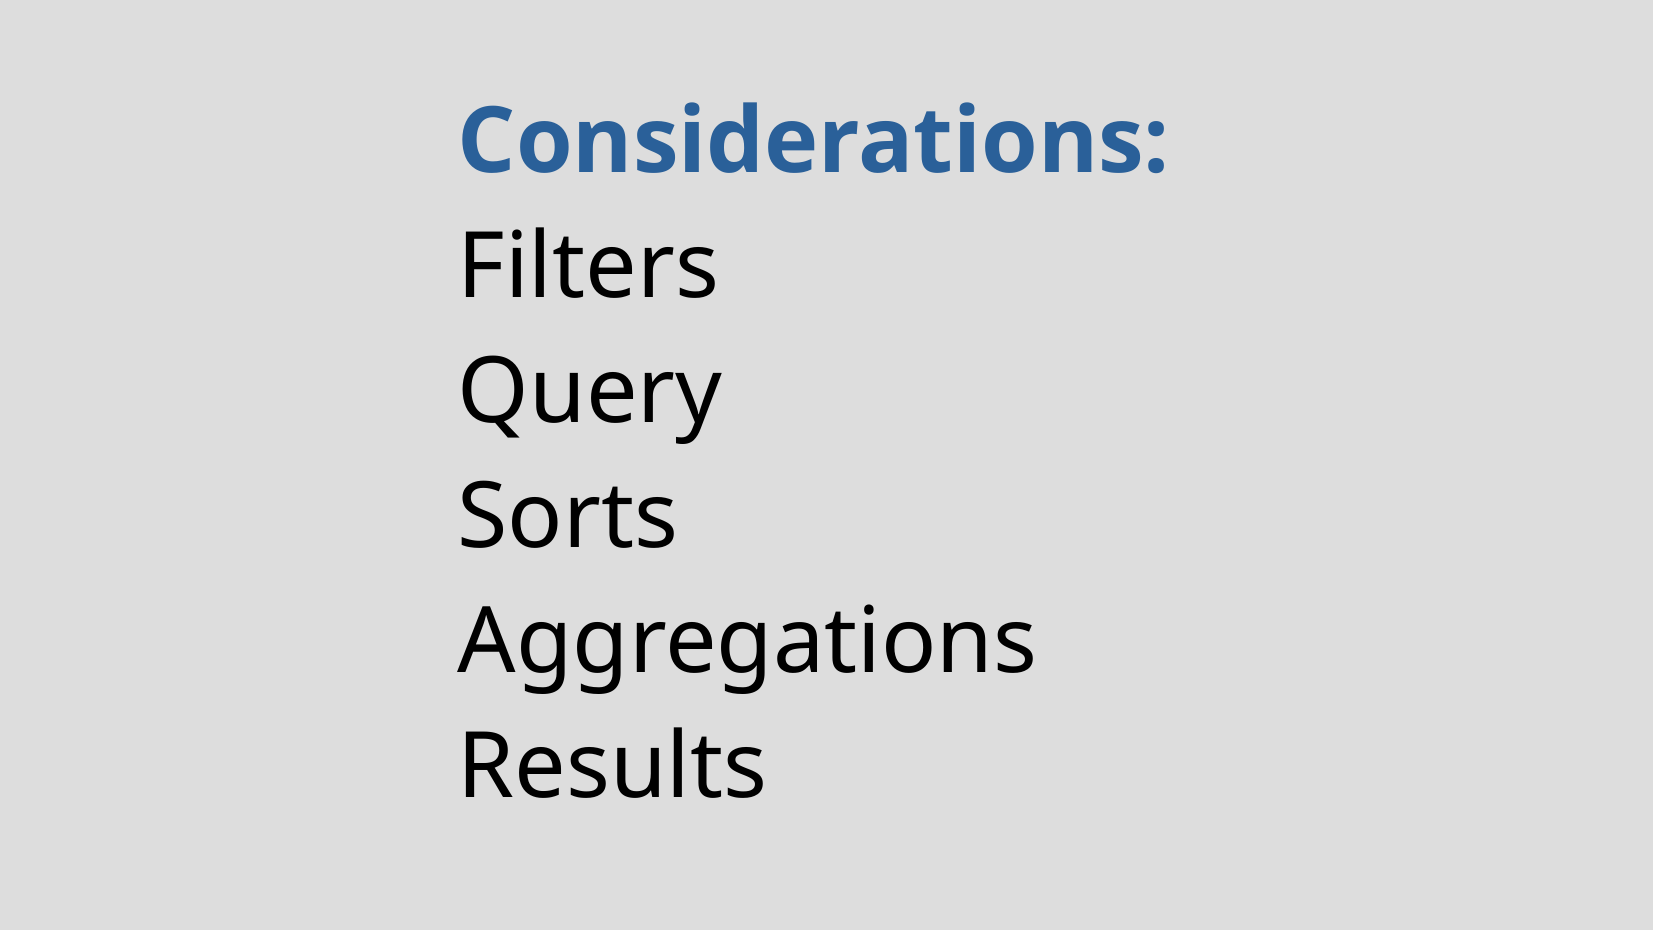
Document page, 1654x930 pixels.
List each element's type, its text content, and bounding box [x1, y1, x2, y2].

subtitle Considerations: Filters Query Sorts Aggregations Results [457, 75, 1186, 824]
